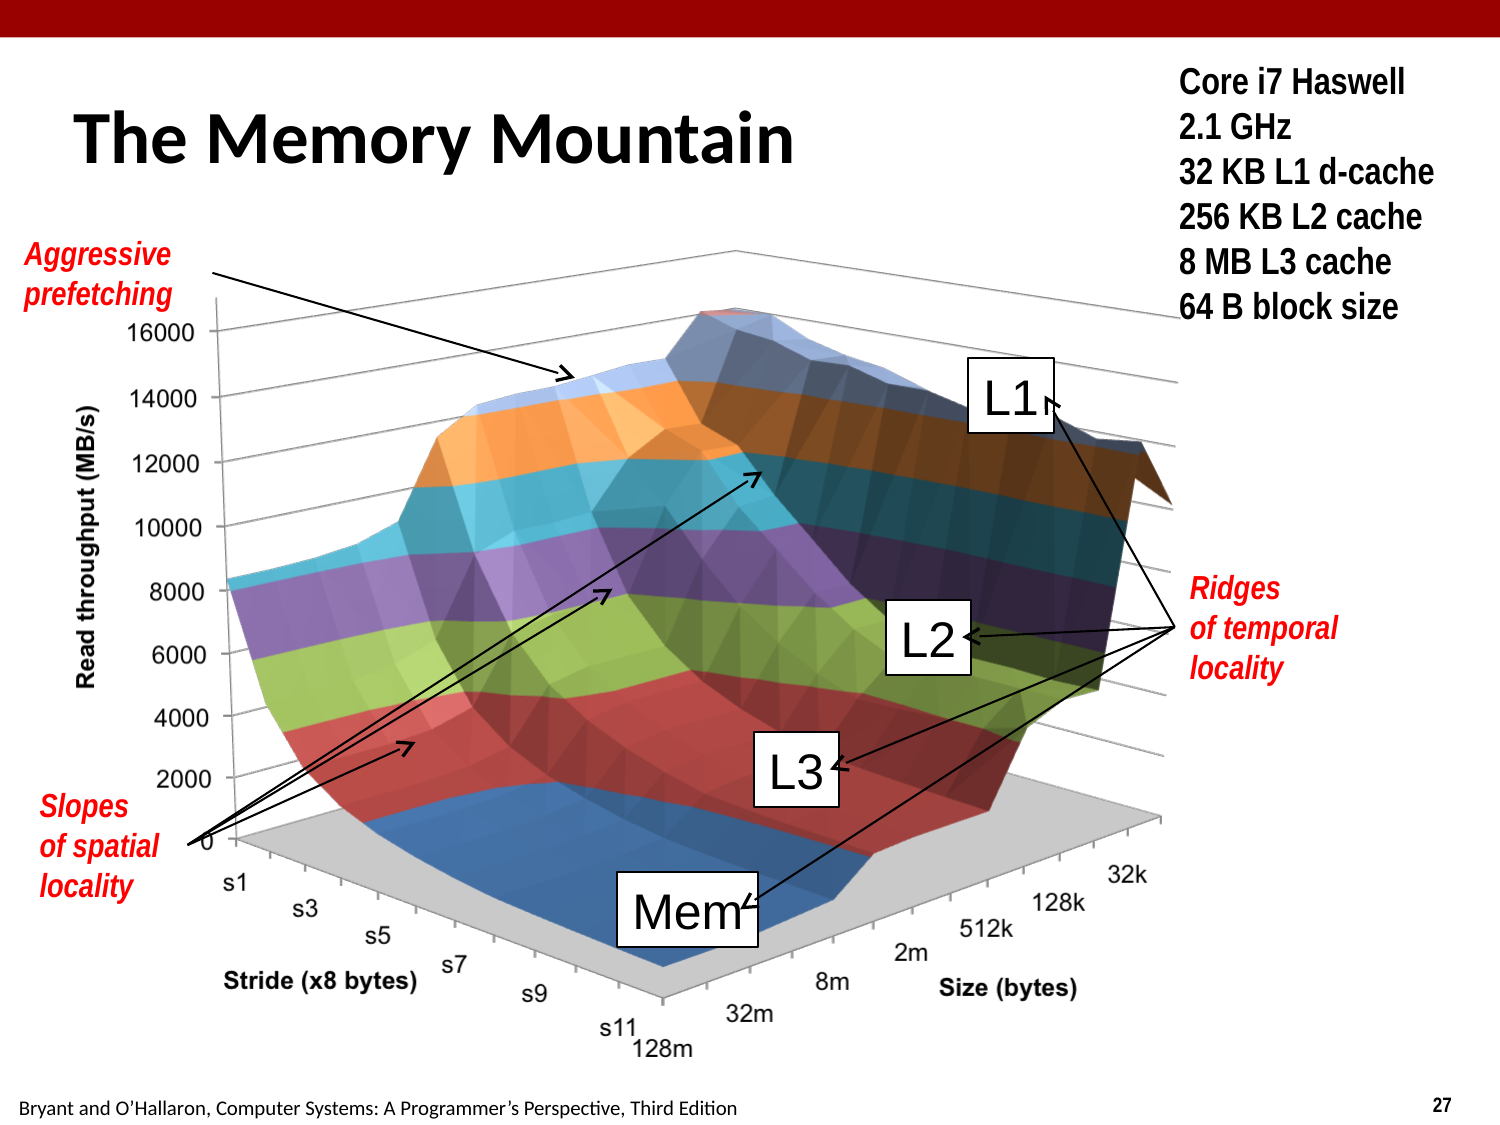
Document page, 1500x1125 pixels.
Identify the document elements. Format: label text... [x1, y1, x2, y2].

text_box Mem [617, 871, 759, 947]
text_box L3 [753, 732, 840, 808]
text_box Core i7 Haswell 2.1 GHz 32 KB L1 d-cache 256 KB L2 cache 8 MB L3 cache 64 B block size [1164, 49, 1450, 335]
picture [24, 147, 1433, 1106]
text_box Ridges of temporal locality [1175, 558, 1400, 694]
title The Memory Mountain [58, 71, 850, 197]
text_box Slopes of spatial locality [24, 777, 188, 912]
text_box L2 [885, 599, 972, 675]
text_box L1 [968, 357, 1054, 434]
text_box Aggressive prefetching [9, 224, 213, 320]
